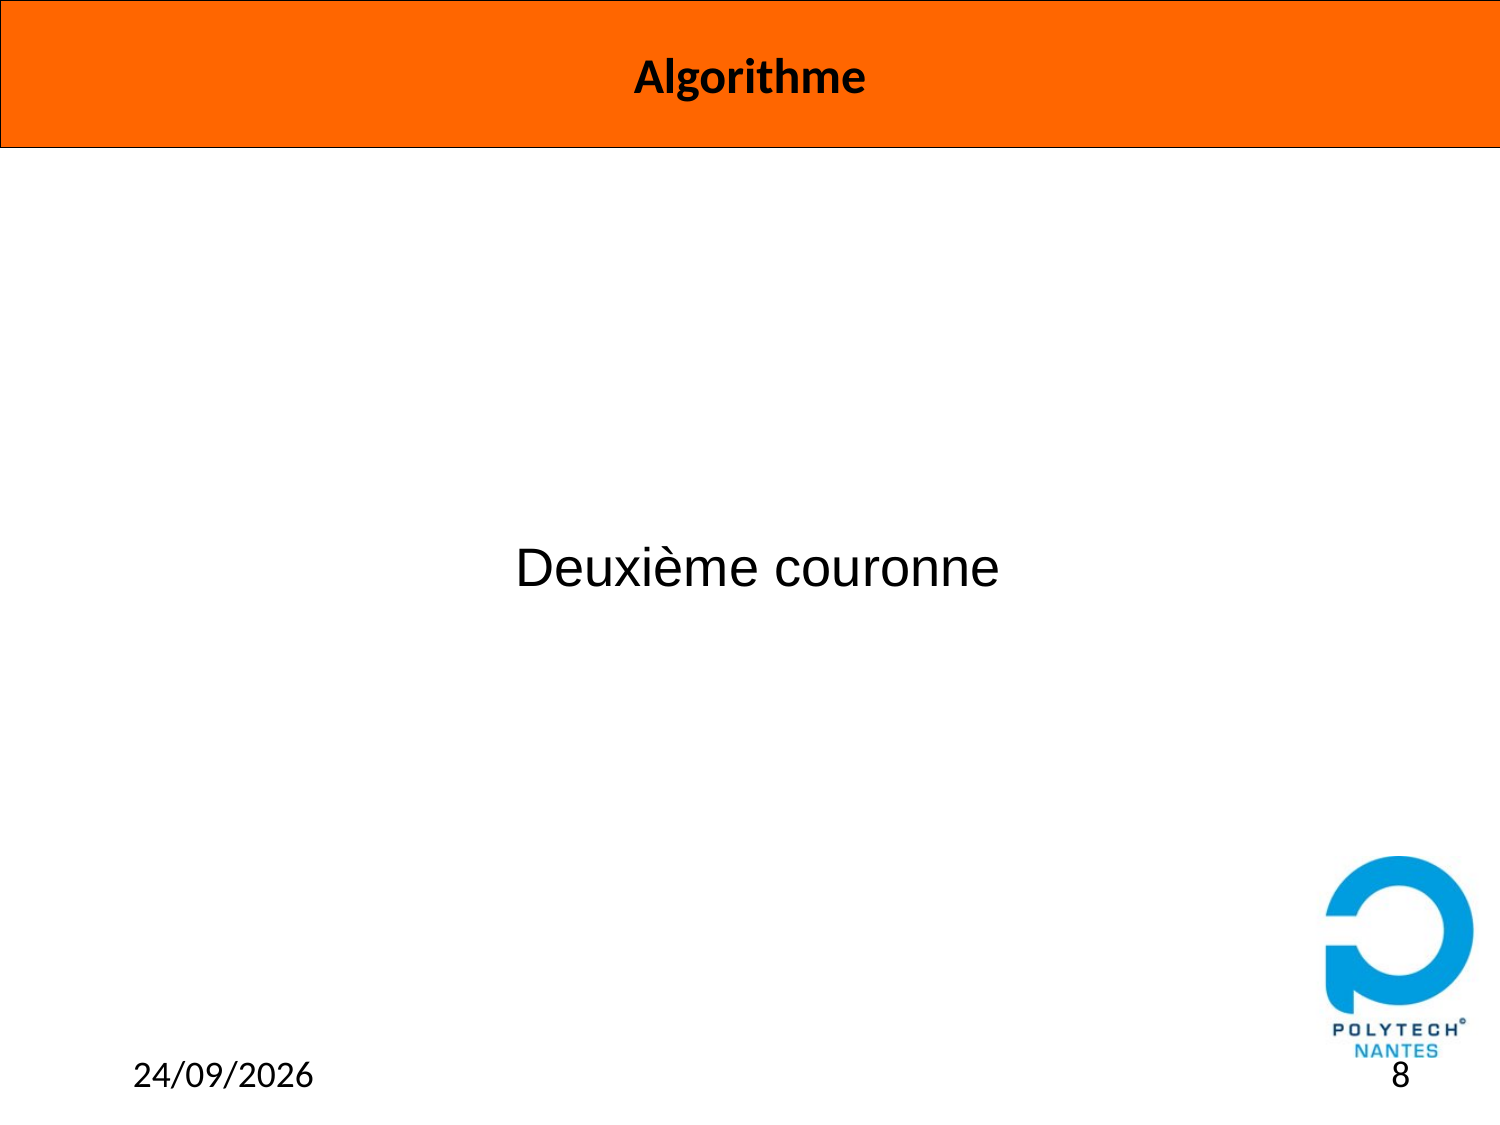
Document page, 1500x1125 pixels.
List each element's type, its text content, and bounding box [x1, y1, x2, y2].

picture [1299, 856, 1500, 1058]
text_box Deuxième couronne [371, 530, 1145, 606]
title Algorithme [0, 0, 1500, 148]
